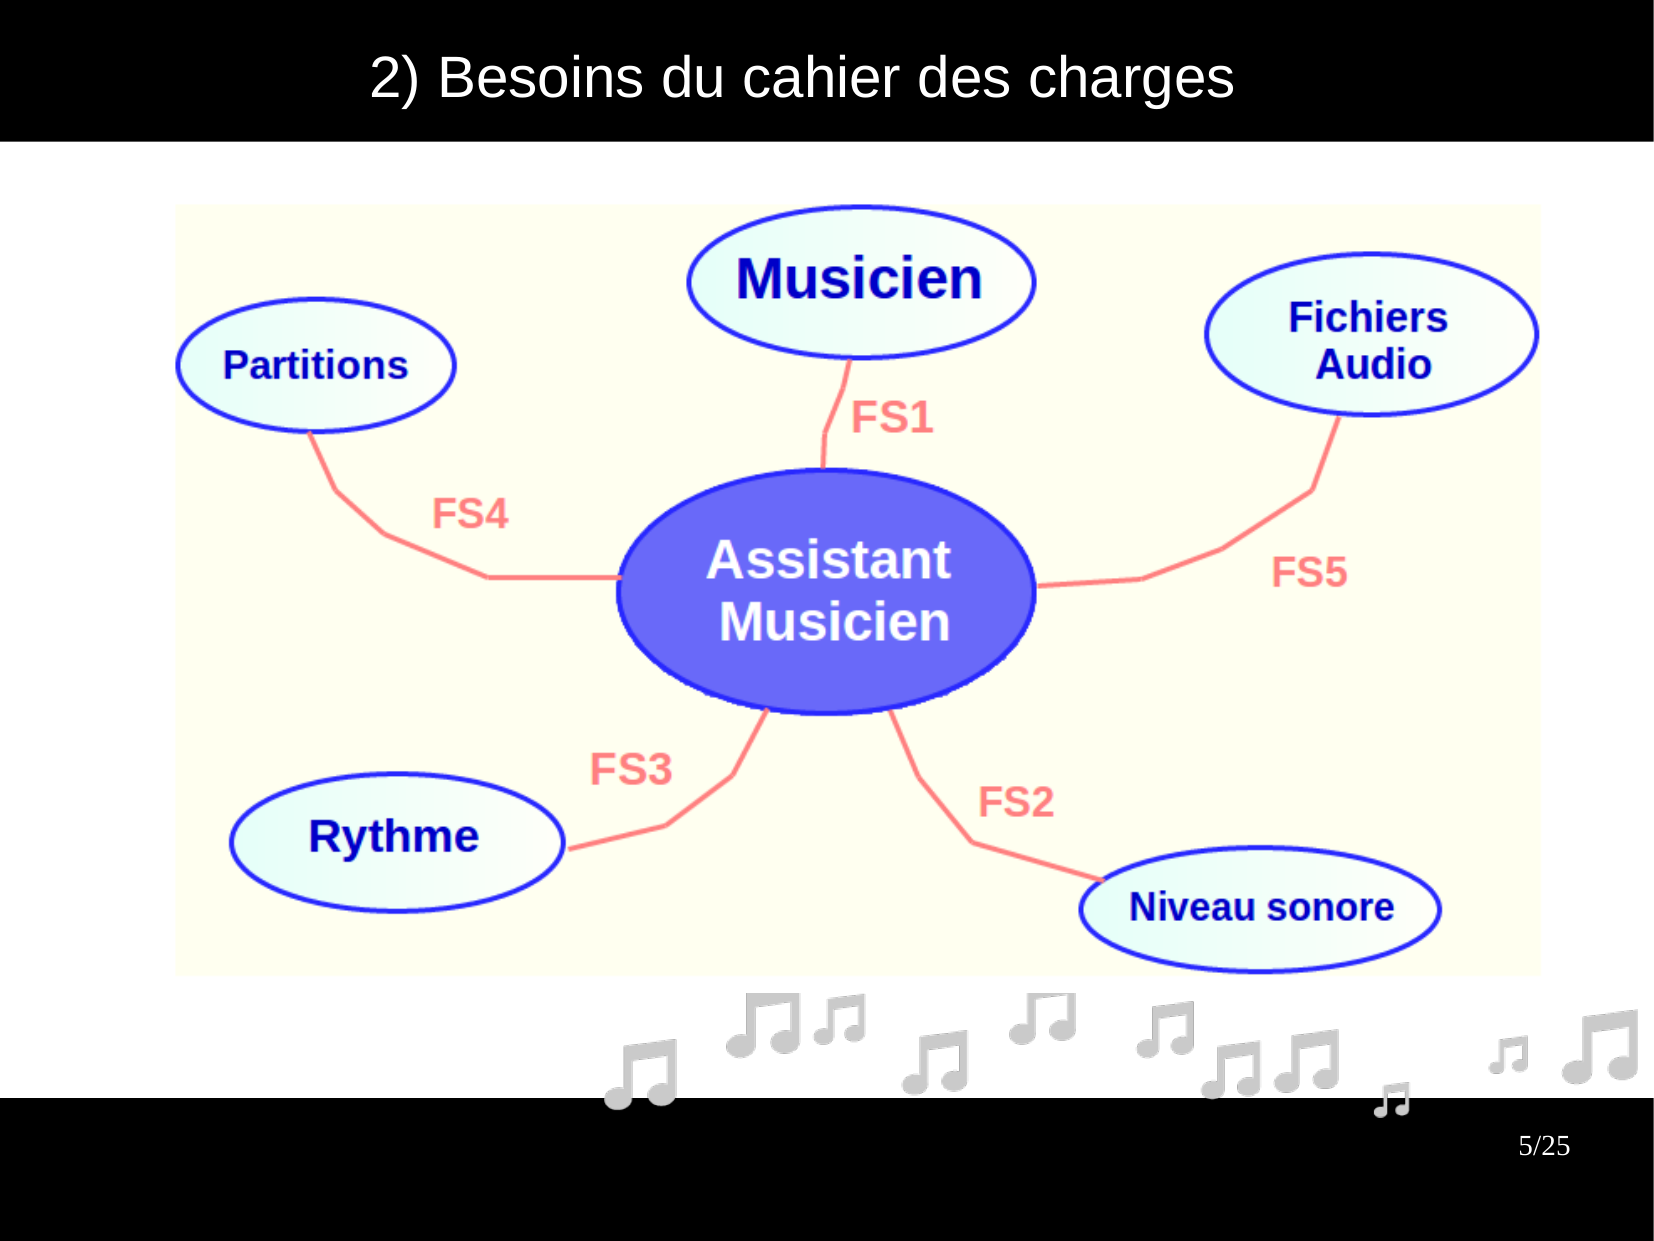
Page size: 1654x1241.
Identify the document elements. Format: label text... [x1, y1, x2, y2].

title 2) Besoins du cahier des charges [59, 8, 1548, 148]
picture [159, 188, 1558, 993]
